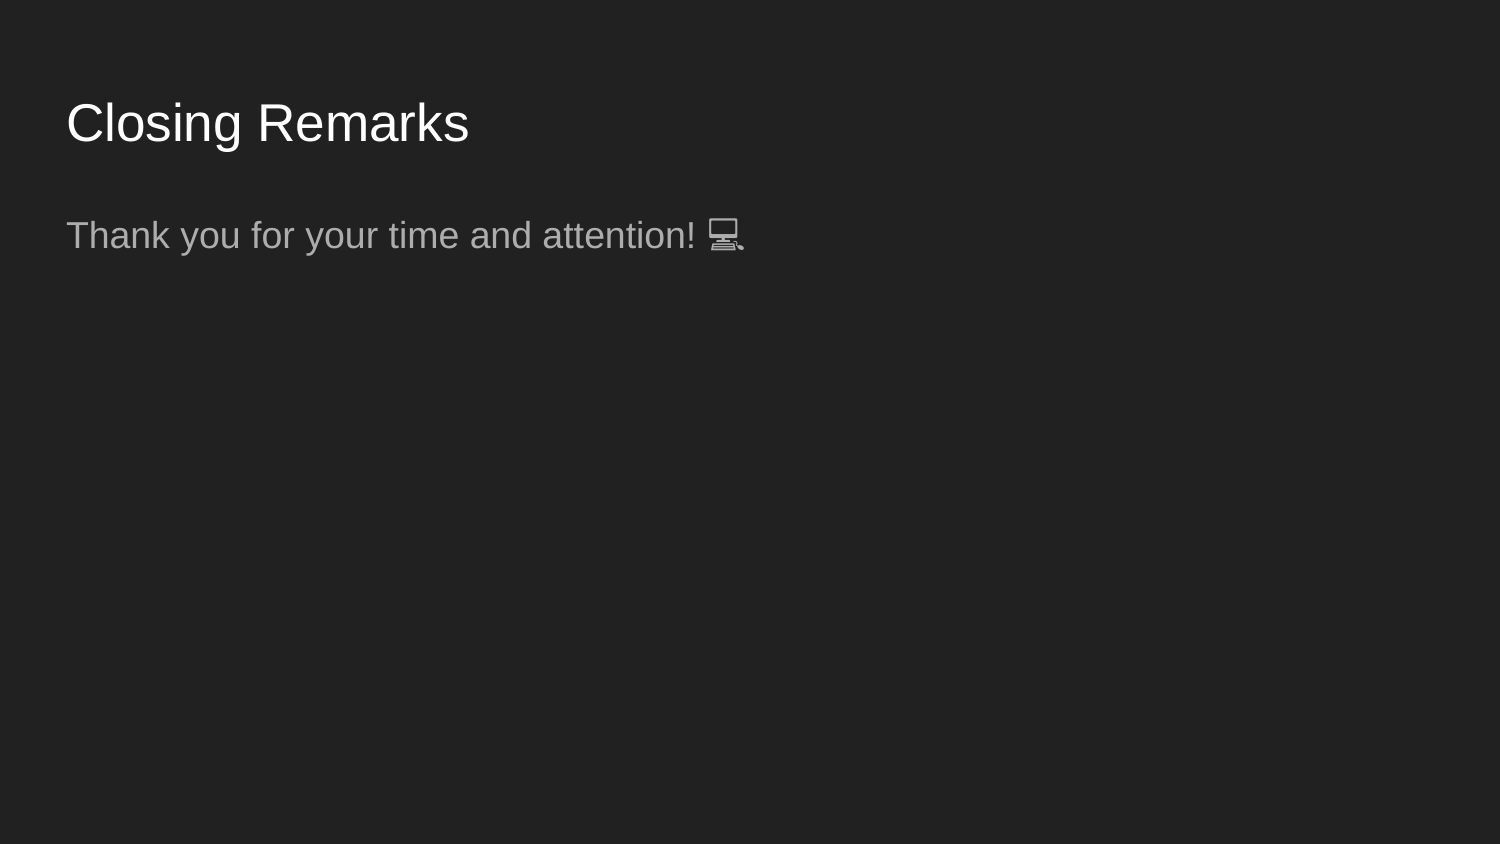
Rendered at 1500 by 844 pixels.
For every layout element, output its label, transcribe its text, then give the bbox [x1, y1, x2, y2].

list Thank you for your time and attention! 🚗💻💥 [51, 189, 1449, 750]
title Closing Remarks [51, 72, 1449, 167]
